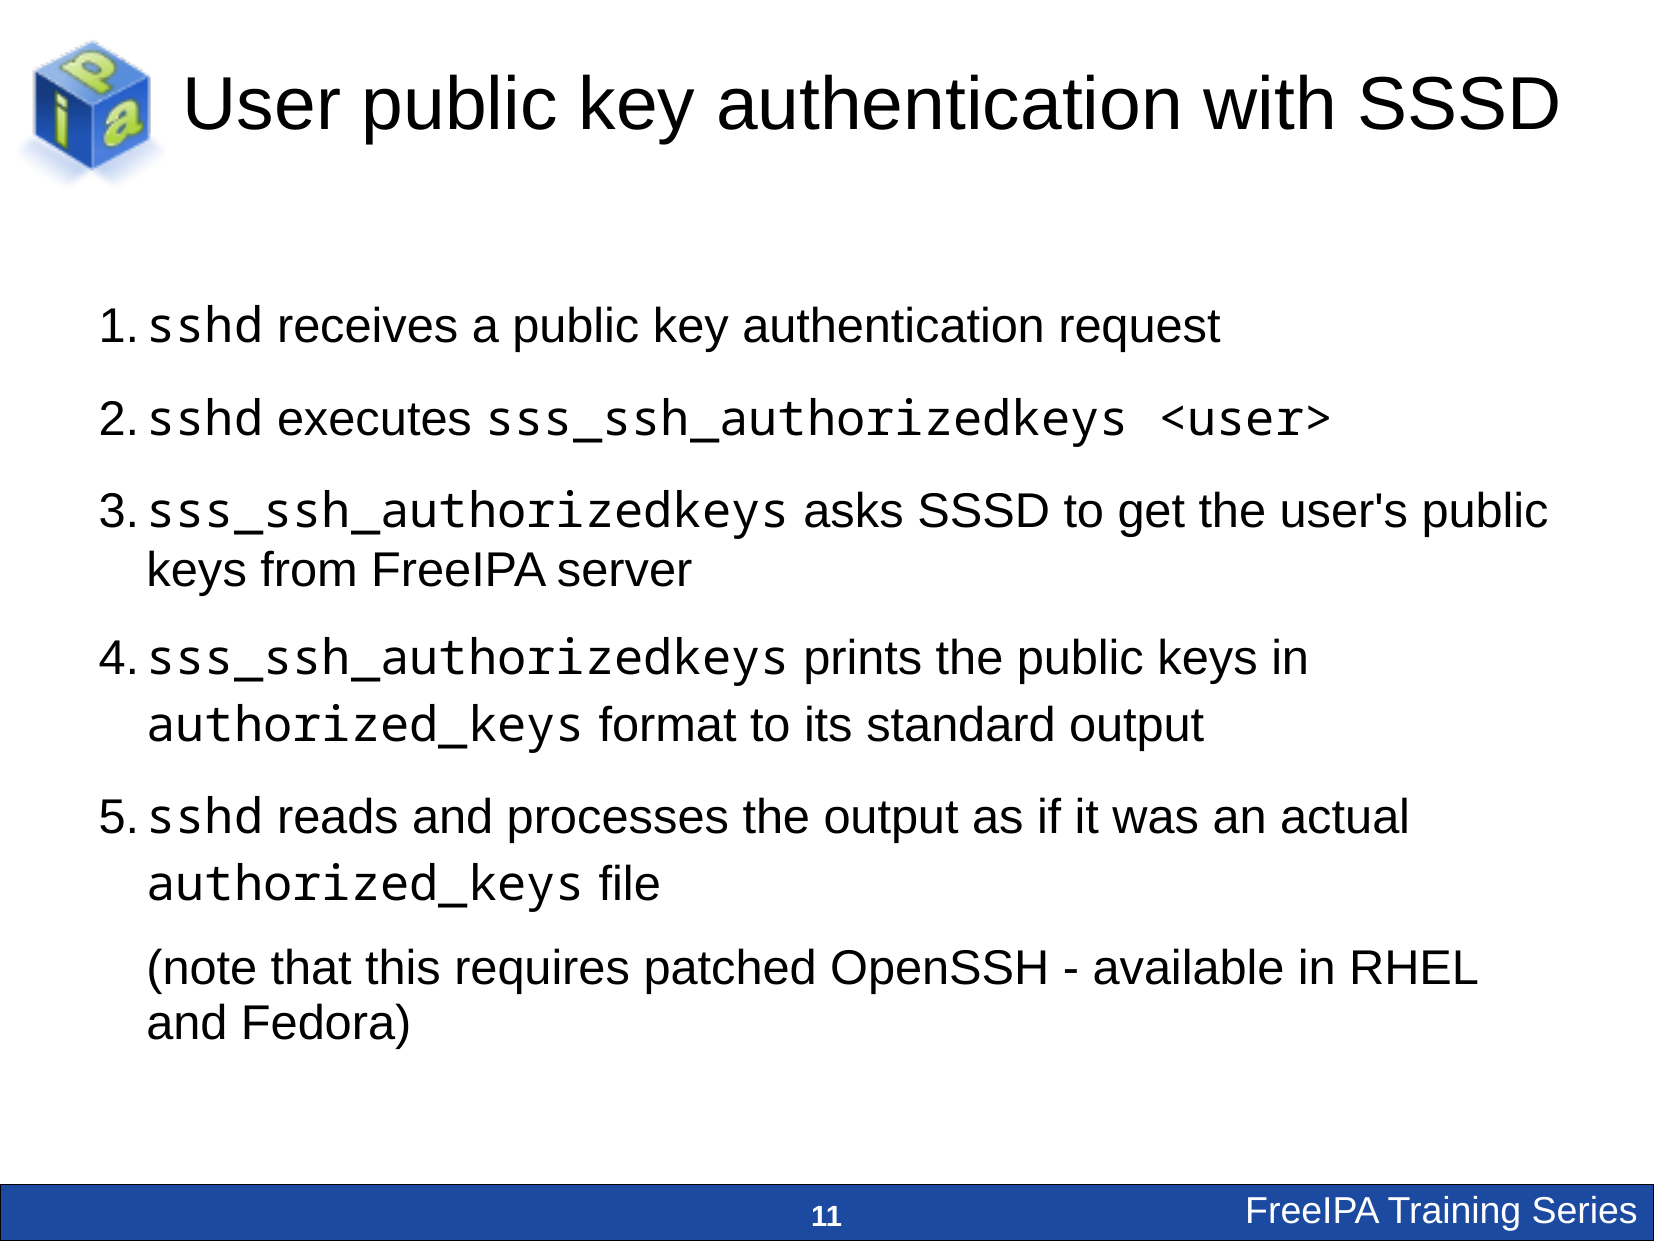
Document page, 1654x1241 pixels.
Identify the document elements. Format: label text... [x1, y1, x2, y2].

picture [17, 34, 165, 193]
list ​sshd receives a public key authentication request ​sshd executes sss_ssh_authorizedkeys <user> ​sss_ssh_authorizedkeys asks SSSD to get the user's public keys from FreeIPA server ​sss_ssh_authorizedkeys prints the public keys in authorized_keys format to its standard output ​sshd reads and processes the output as if it was an actual authorized_keys file (note that this requires patched OpenSSH - available in RHEL and Fedora) [82, 290, 1571, 1051]
title User public key authentication with SSSD [182, 31, 1579, 177]
